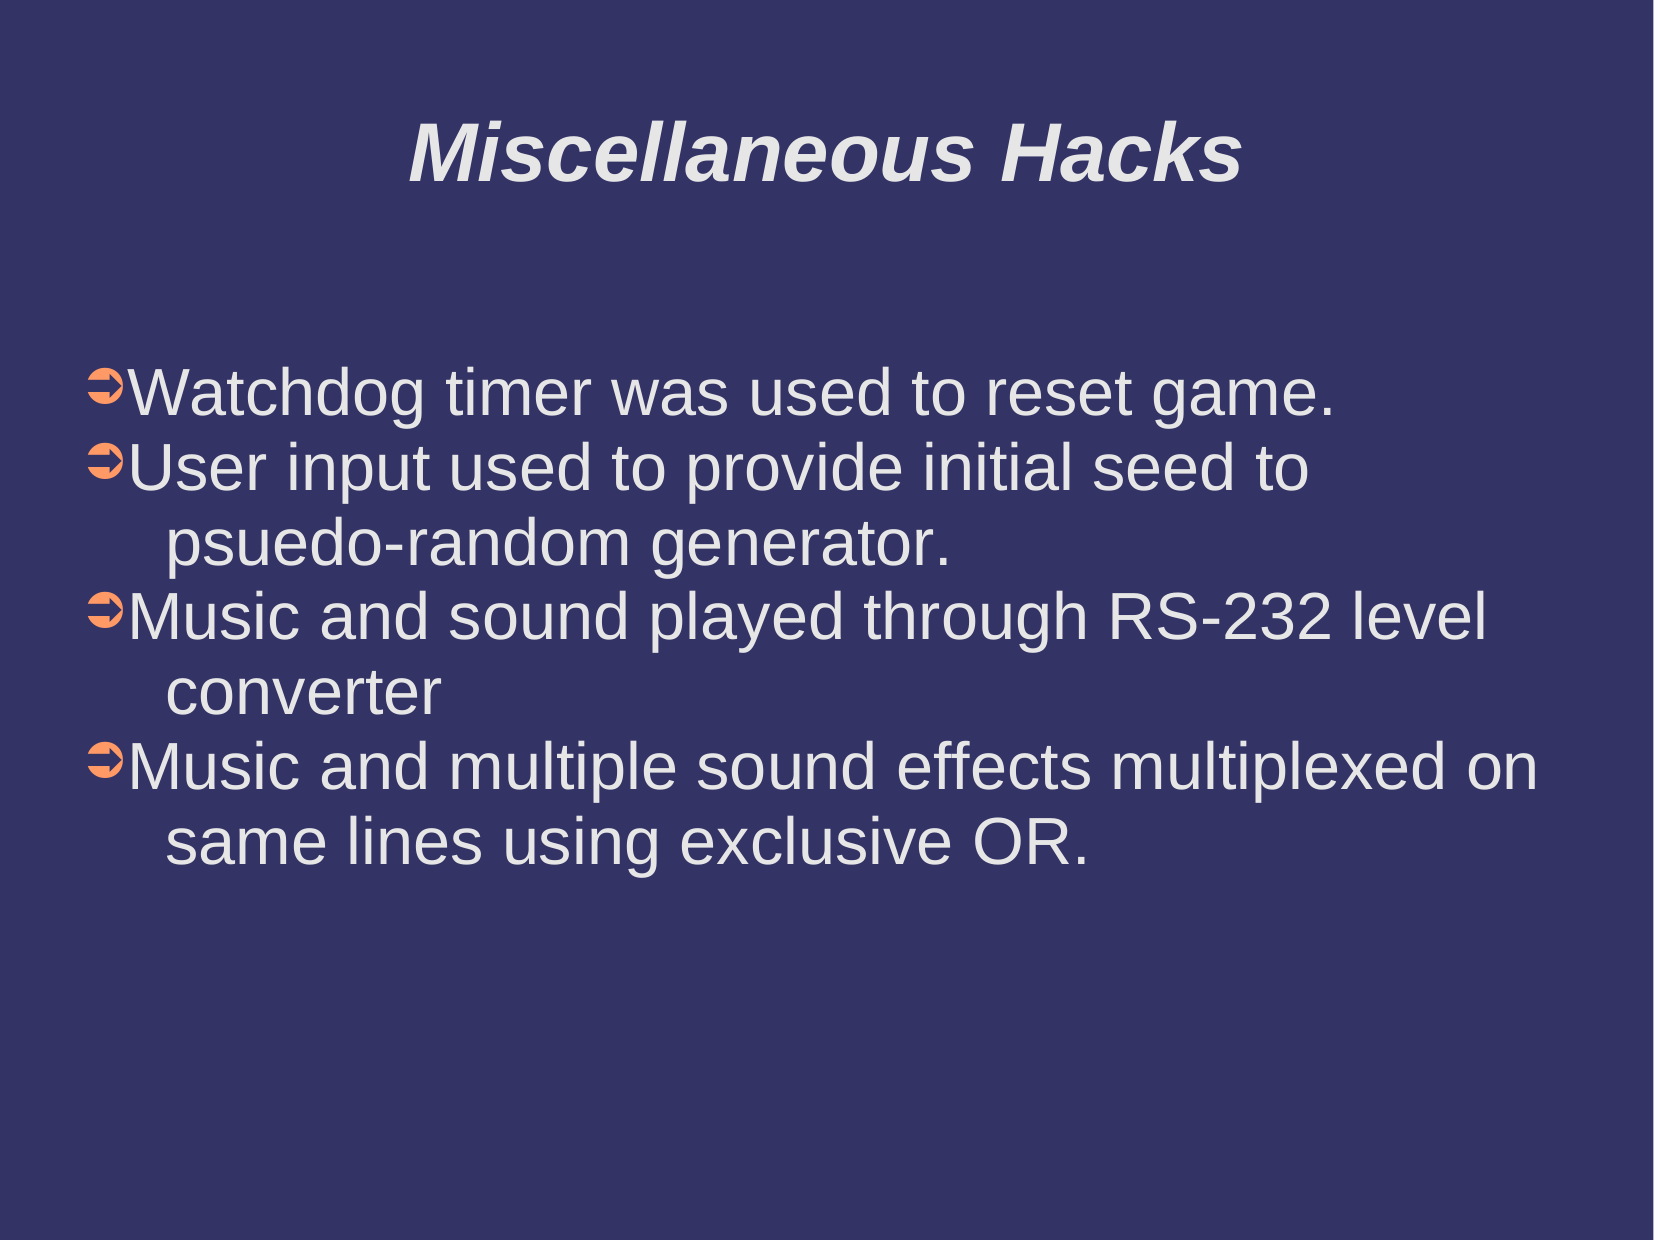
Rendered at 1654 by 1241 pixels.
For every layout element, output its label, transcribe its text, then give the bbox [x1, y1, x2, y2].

title Miscellaneous Hacks [82, 49, 1571, 257]
list Watchdog timer was used to reset game. User input used to provide initial seed to psuedo-random generator. Music and sound played through RS-232 level converter Music and multiple sound effects multiplexed on same lines using exclusive OR. [82, 355, 1571, 1174]
